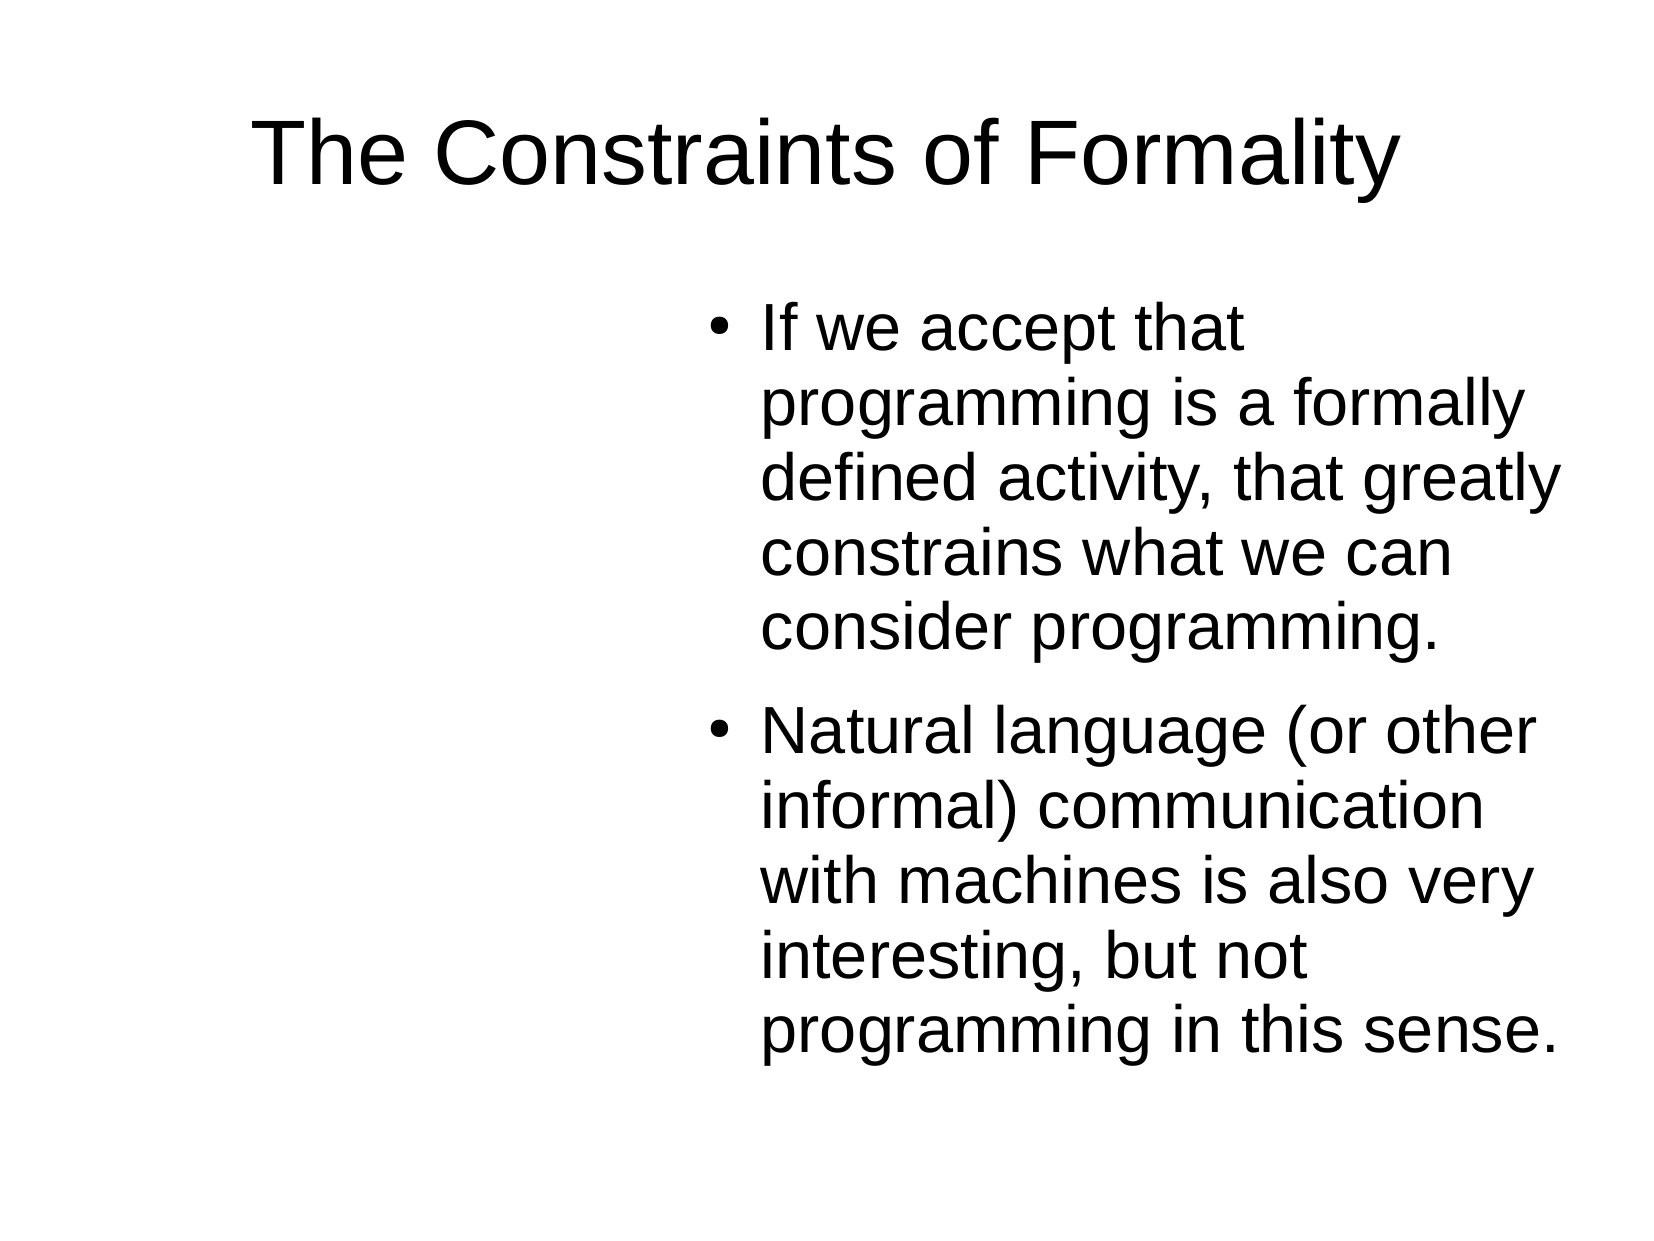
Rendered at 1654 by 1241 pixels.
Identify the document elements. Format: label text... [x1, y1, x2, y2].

title The Constraints of Formality [82, 49, 1571, 257]
list If we accept that programming is a formally defined activity, that greatly constrains what we can consider programming. Natural language (or other informal) communication with machines is also very interesting, but not programming in this sense. [690, 290, 1572, 1211]
